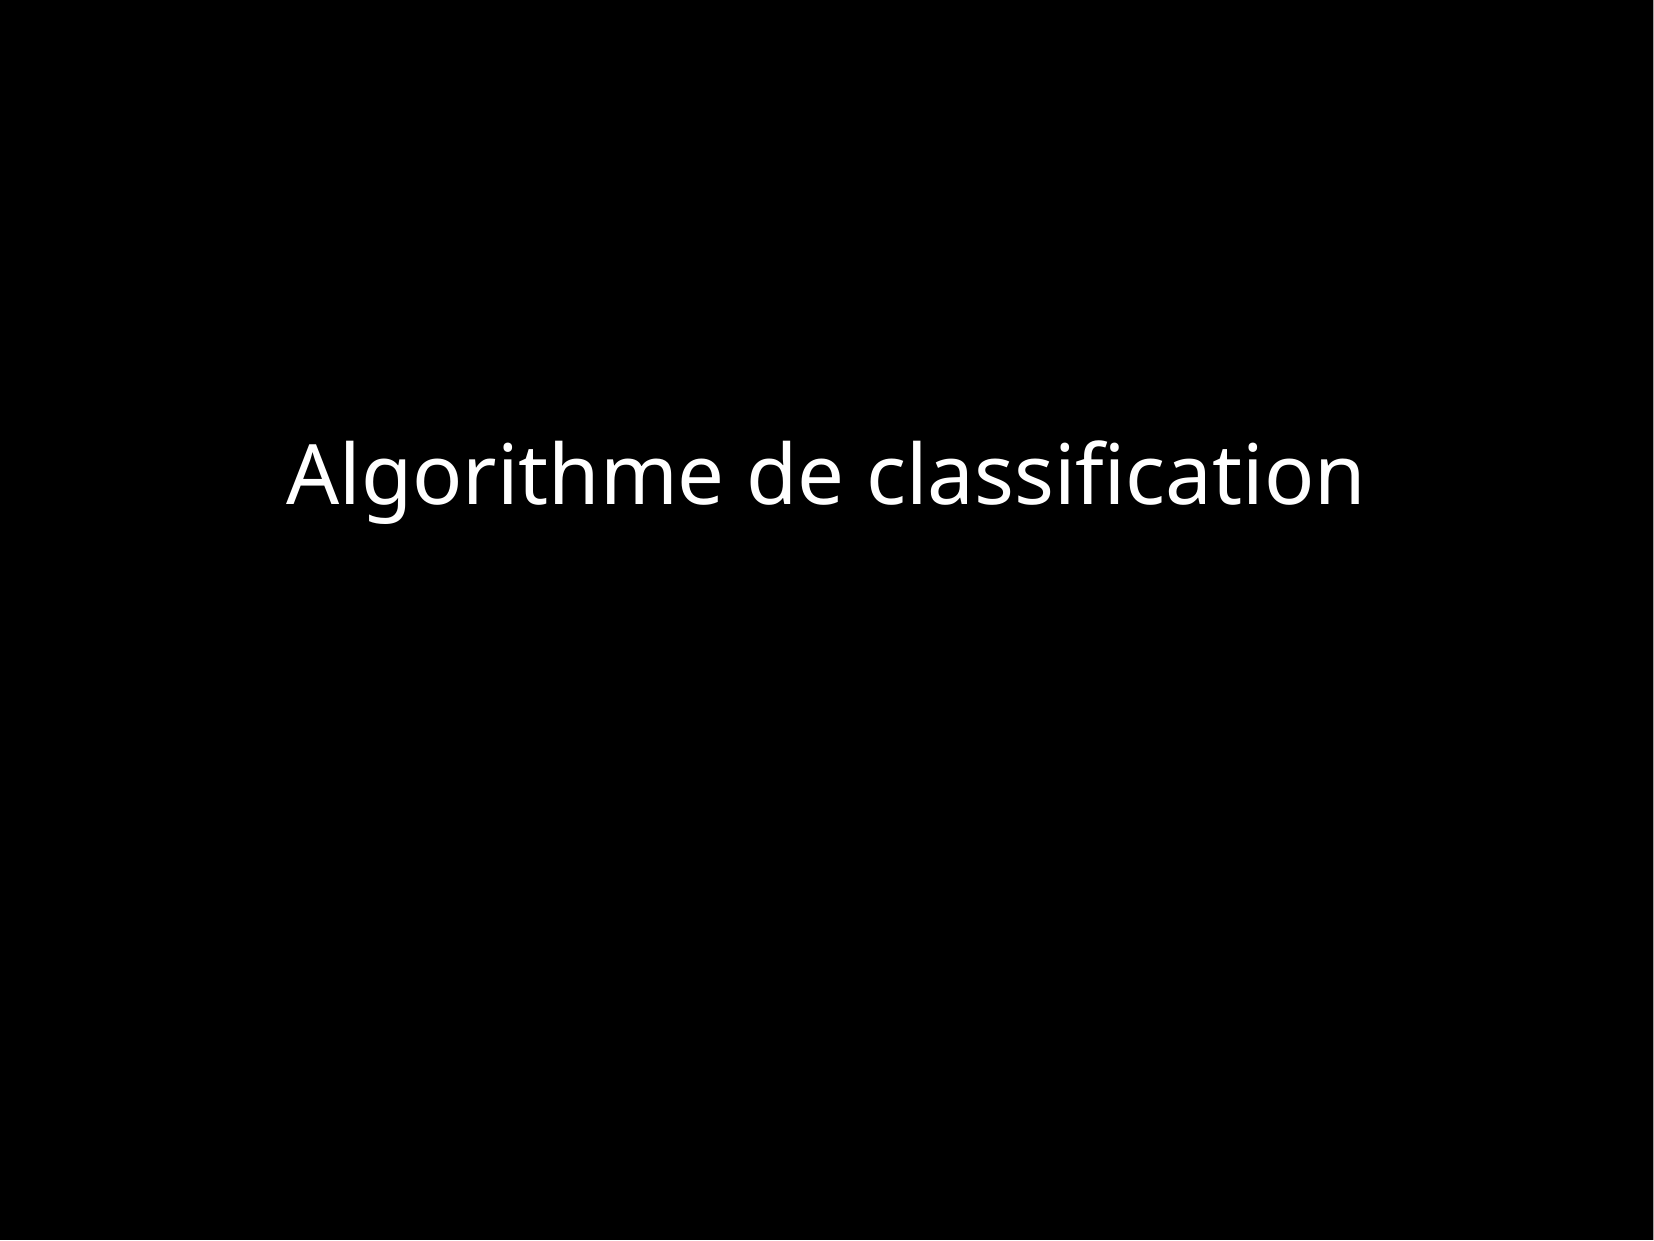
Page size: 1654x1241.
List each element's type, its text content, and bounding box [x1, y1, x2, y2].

subtitle Algorithme de classification [82, 49, 1571, 1010]
